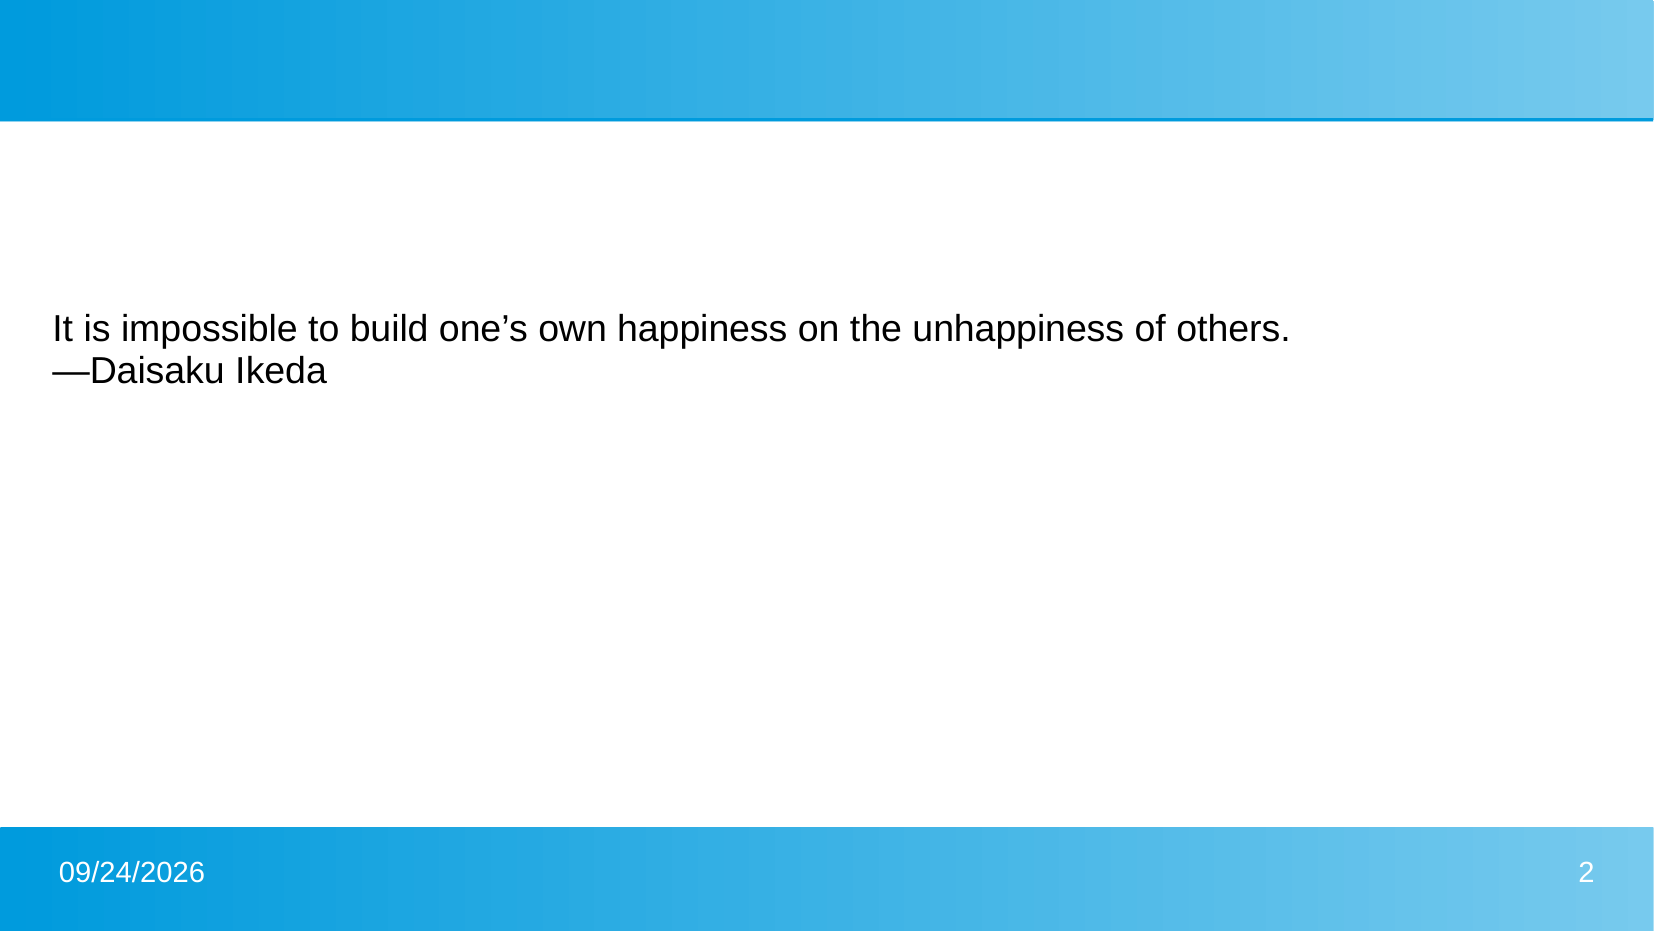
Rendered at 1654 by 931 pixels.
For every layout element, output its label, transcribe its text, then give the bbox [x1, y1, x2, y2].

text_box It is impossible to build one’s own happiness on the unhappiness of others. —Daisaku Ikeda [37, 300, 1613, 563]
